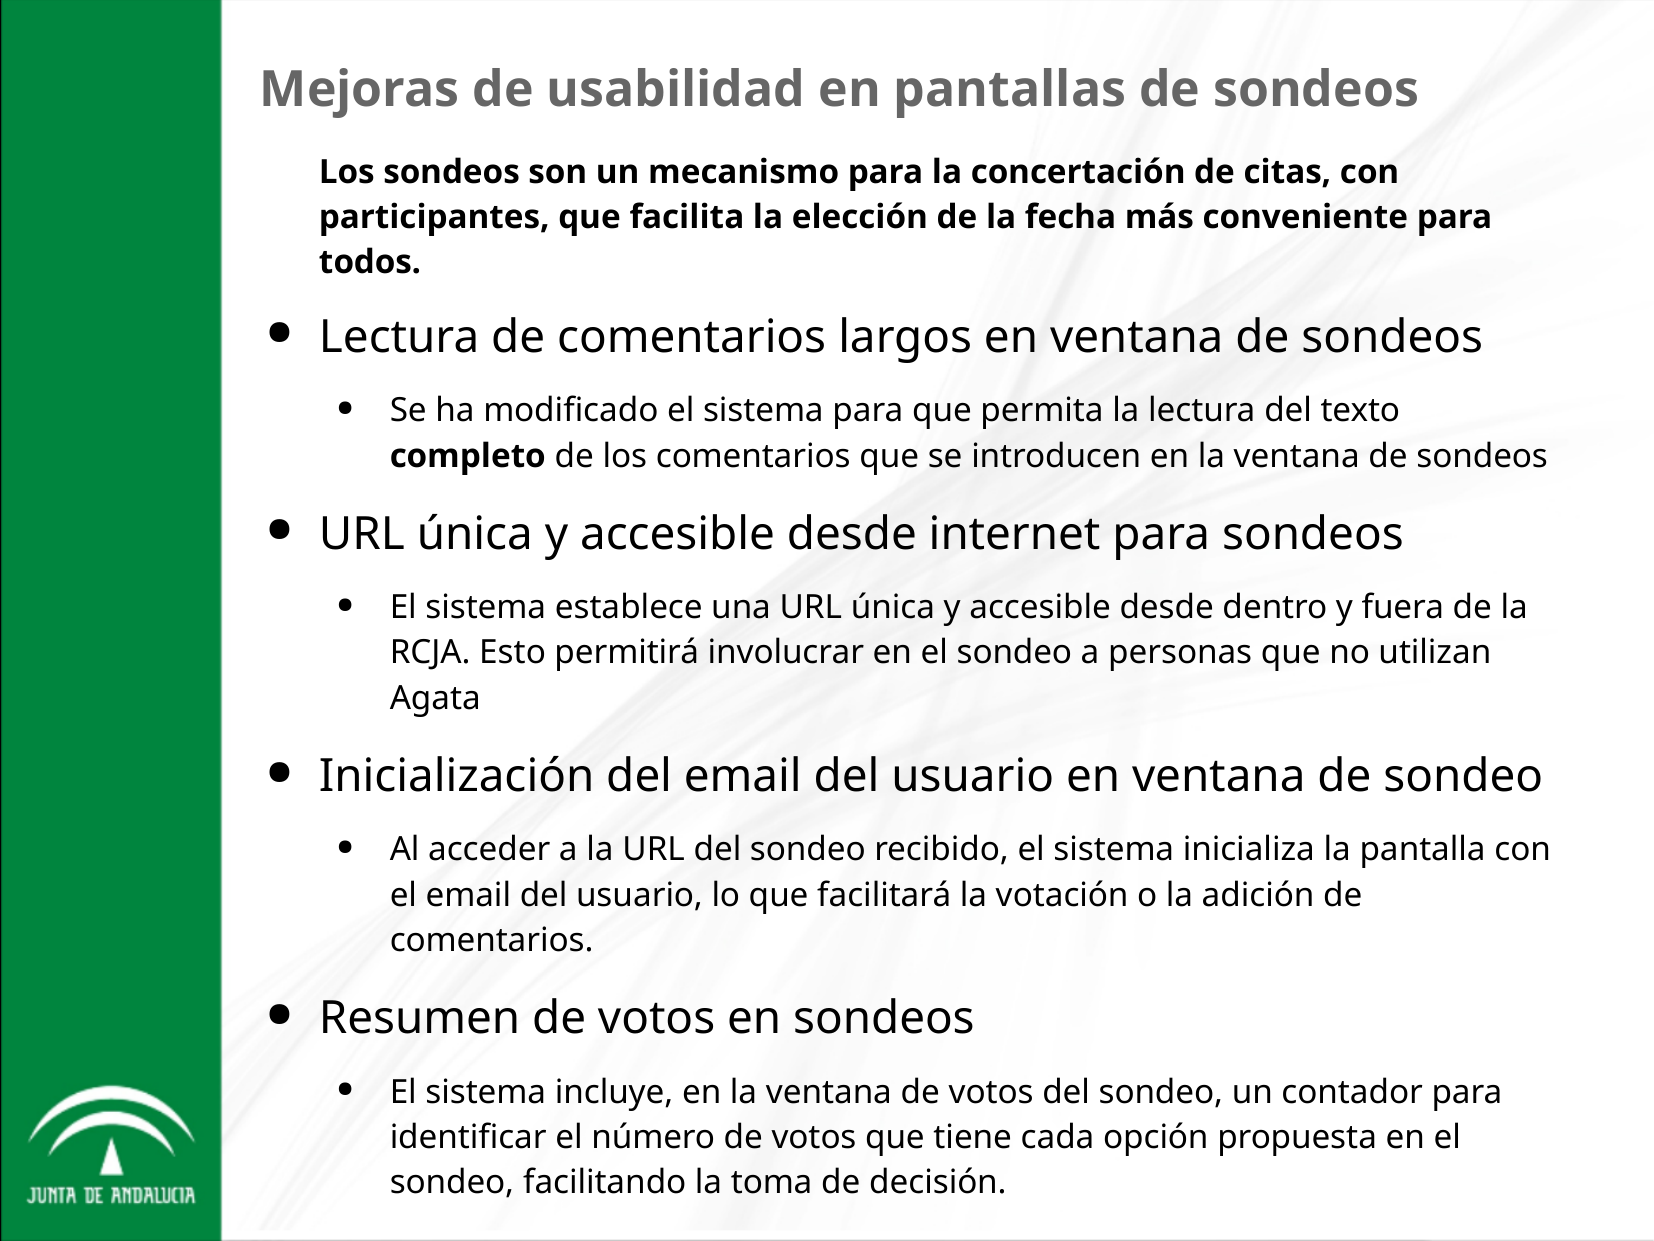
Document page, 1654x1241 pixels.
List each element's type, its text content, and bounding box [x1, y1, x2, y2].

picture [0, 0, 1654, 1241]
title Mejoras de usabilidad en pantallas de sondeos [259, 45, 1577, 129]
list Los sondeos son un mecanismo para la concertación de citas, con participantes, que facilita la elección de la fecha más conveniente para todos. Lectura de comentarios largos en ventana de sondeos Se ha modificado el sistema para que permita la lectura del texto completo de los comentarios que se introducen en la ventana de sondeos URL única y accesible desde internet para sondeos El sistema establece una URL única y accesible desde dentro y fuera de la RCJA. Esto permitirá involucrar en el sondeo a personas que no utilizan Agata Inicialización del email del usuario en ventana de sondeo Al acceder a la URL del sondeo recibido, el sistema inicializa la pantalla con el email del usuario, lo que facilitará la votación o la adición de comentarios. Resumen de votos en sondeos El sistema incluye, en la ventana de votos del sondeo, un contador para identificar el número de votos que tiene cada opción propuesta en el sondeo, facilitando la toma de decisión. [248, 147, 1565, 1211]
